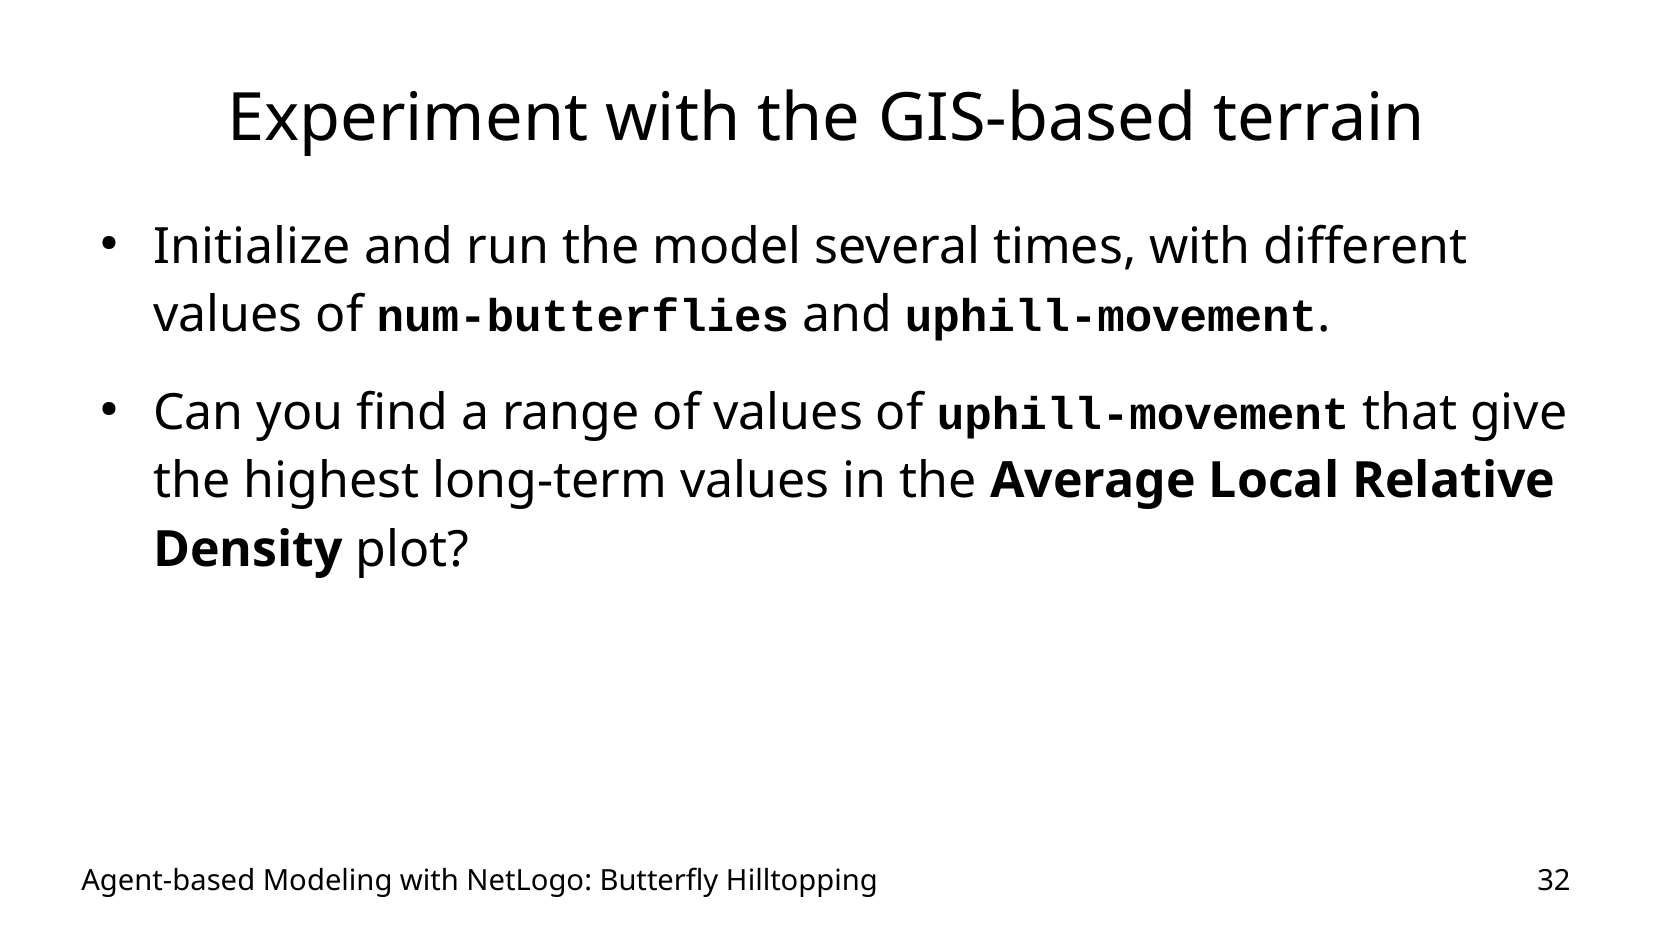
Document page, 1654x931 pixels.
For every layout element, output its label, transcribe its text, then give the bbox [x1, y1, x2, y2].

title Experiment with the GIS-based terrain [82, 37, 1571, 193]
list Initialize and run the model several times, with different values of num-butterflies and uphill-movement. Can you find a range of values of uphill-movement that give the highest long-term values in the Average Local Relative Density plot? [82, 210, 1571, 852]
